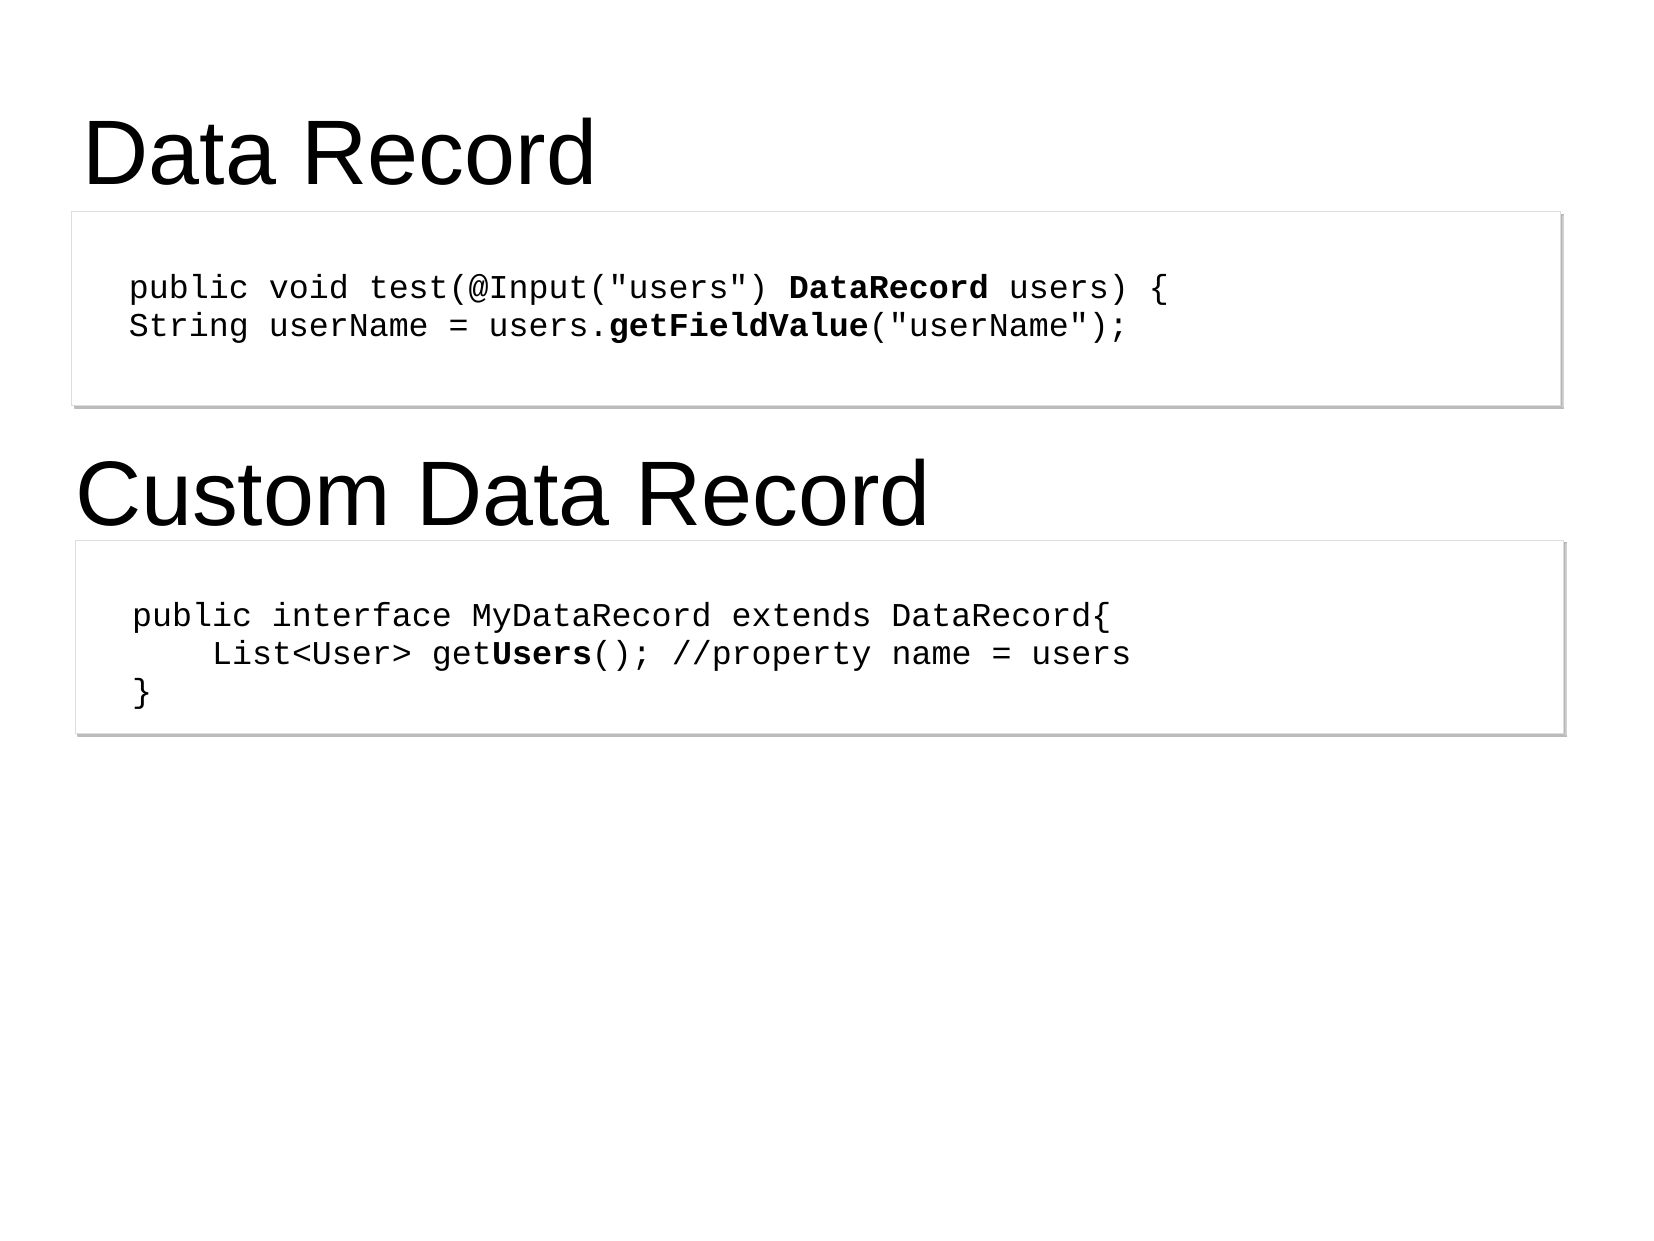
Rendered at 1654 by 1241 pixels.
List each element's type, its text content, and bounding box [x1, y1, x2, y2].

text_box public interface MyDataRecord extends DataRecord{ List<User> getUsers(); //property name = users } [75, 540, 1564, 734]
title Data Record [82, 49, 1571, 257]
subtitle public void test(@Input("users") DataRecord users) { String userName = users.getFieldValue("userName"); [71, 211, 1561, 406]
title Custom Data Record [75, 420, 1564, 540]
